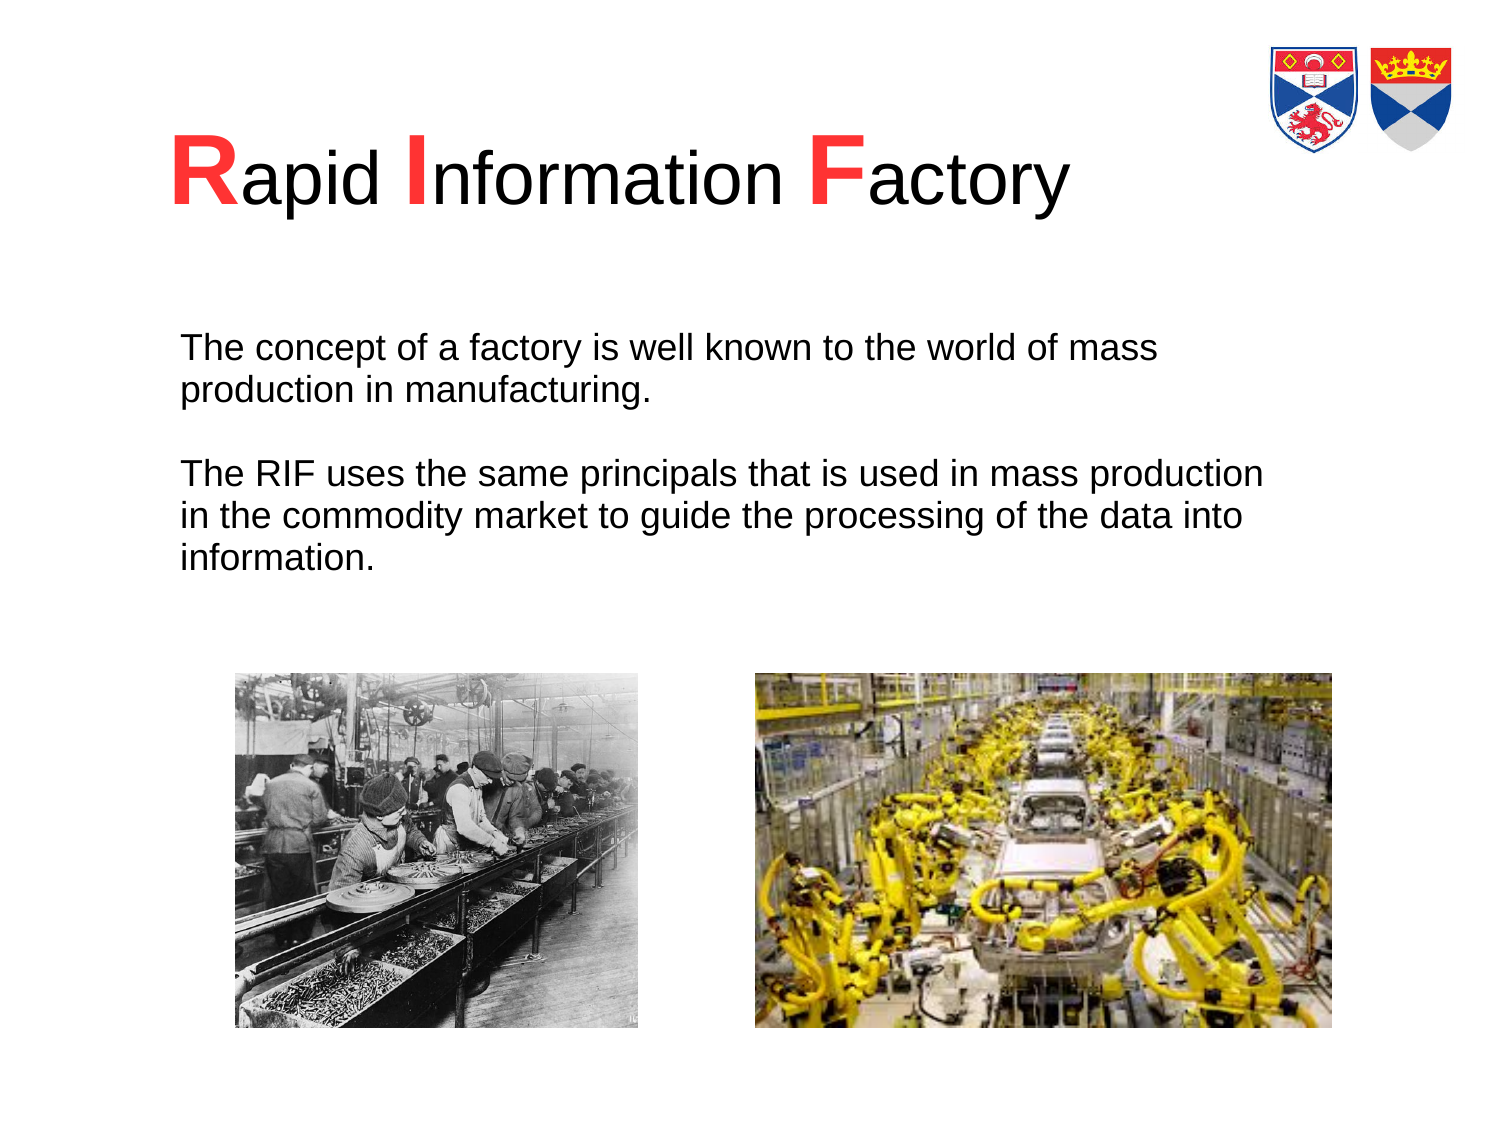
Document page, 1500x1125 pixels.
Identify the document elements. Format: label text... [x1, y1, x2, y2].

picture [235, 673, 638, 1028]
text_box Rapid Information Factory [153, 106, 1111, 234]
text_box The concept of a factory is well known to the world of mass production in manufacturing. The RIF uses the same principals that is used in mass production in the commodity market to guide the processing of the data into information. [165, 318, 1312, 586]
picture [755, 673, 1332, 1028]
picture [1268, 45, 1465, 154]
